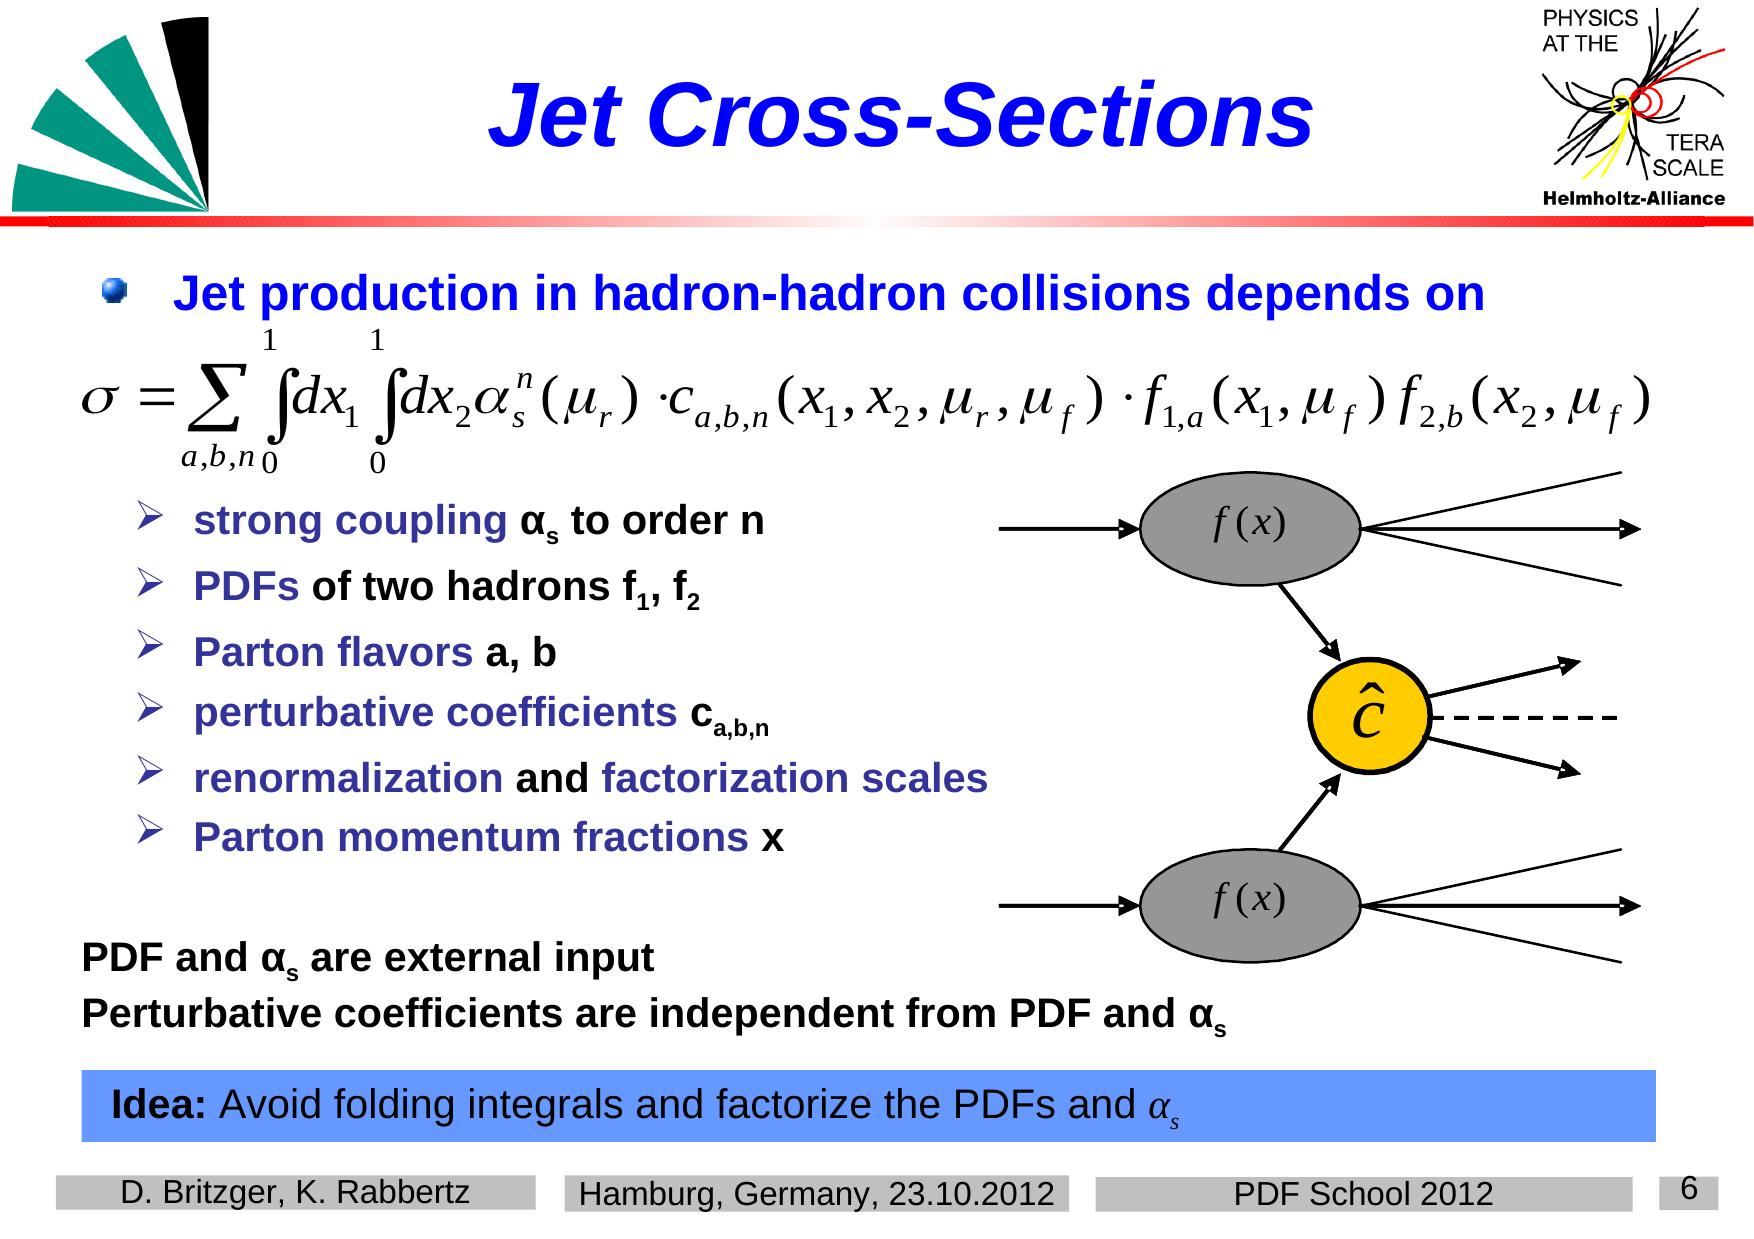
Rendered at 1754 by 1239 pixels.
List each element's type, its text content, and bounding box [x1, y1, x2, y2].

text_box Idea: Avoid folding integrals and factorize the PDFs and αs [81, 1070, 1656, 1142]
text_box PDF and αs are external input Perturbative coefficients are independent from PDF and αs [52, 922, 1627, 1051]
picture [1524, 0, 1742, 216]
list Jet production in hadron-hadron collisions depends on strong coupling αs to order n PDFs of two hadrons f1, f2 Parton flavors a, b perturbative coefficients ca,b,n renormalization and factorization scales Parton momentum fractions x [75, 252, 1556, 312]
title Jet Cross-Sections [216, 7, 1530, 211]
picture [12, 17, 209, 214]
list Jet production in hadron-hadron collisions depends on strong coupling αs to order n PDFs of two hadrons f1, f2 Parton flavors a, b perturbative coefficients ca,b,n renormalization and factorization scales Parton momentum fractions x [75, 488, 998, 922]
picture [998, 471, 1647, 968]
chart [72, 312, 1665, 488]
